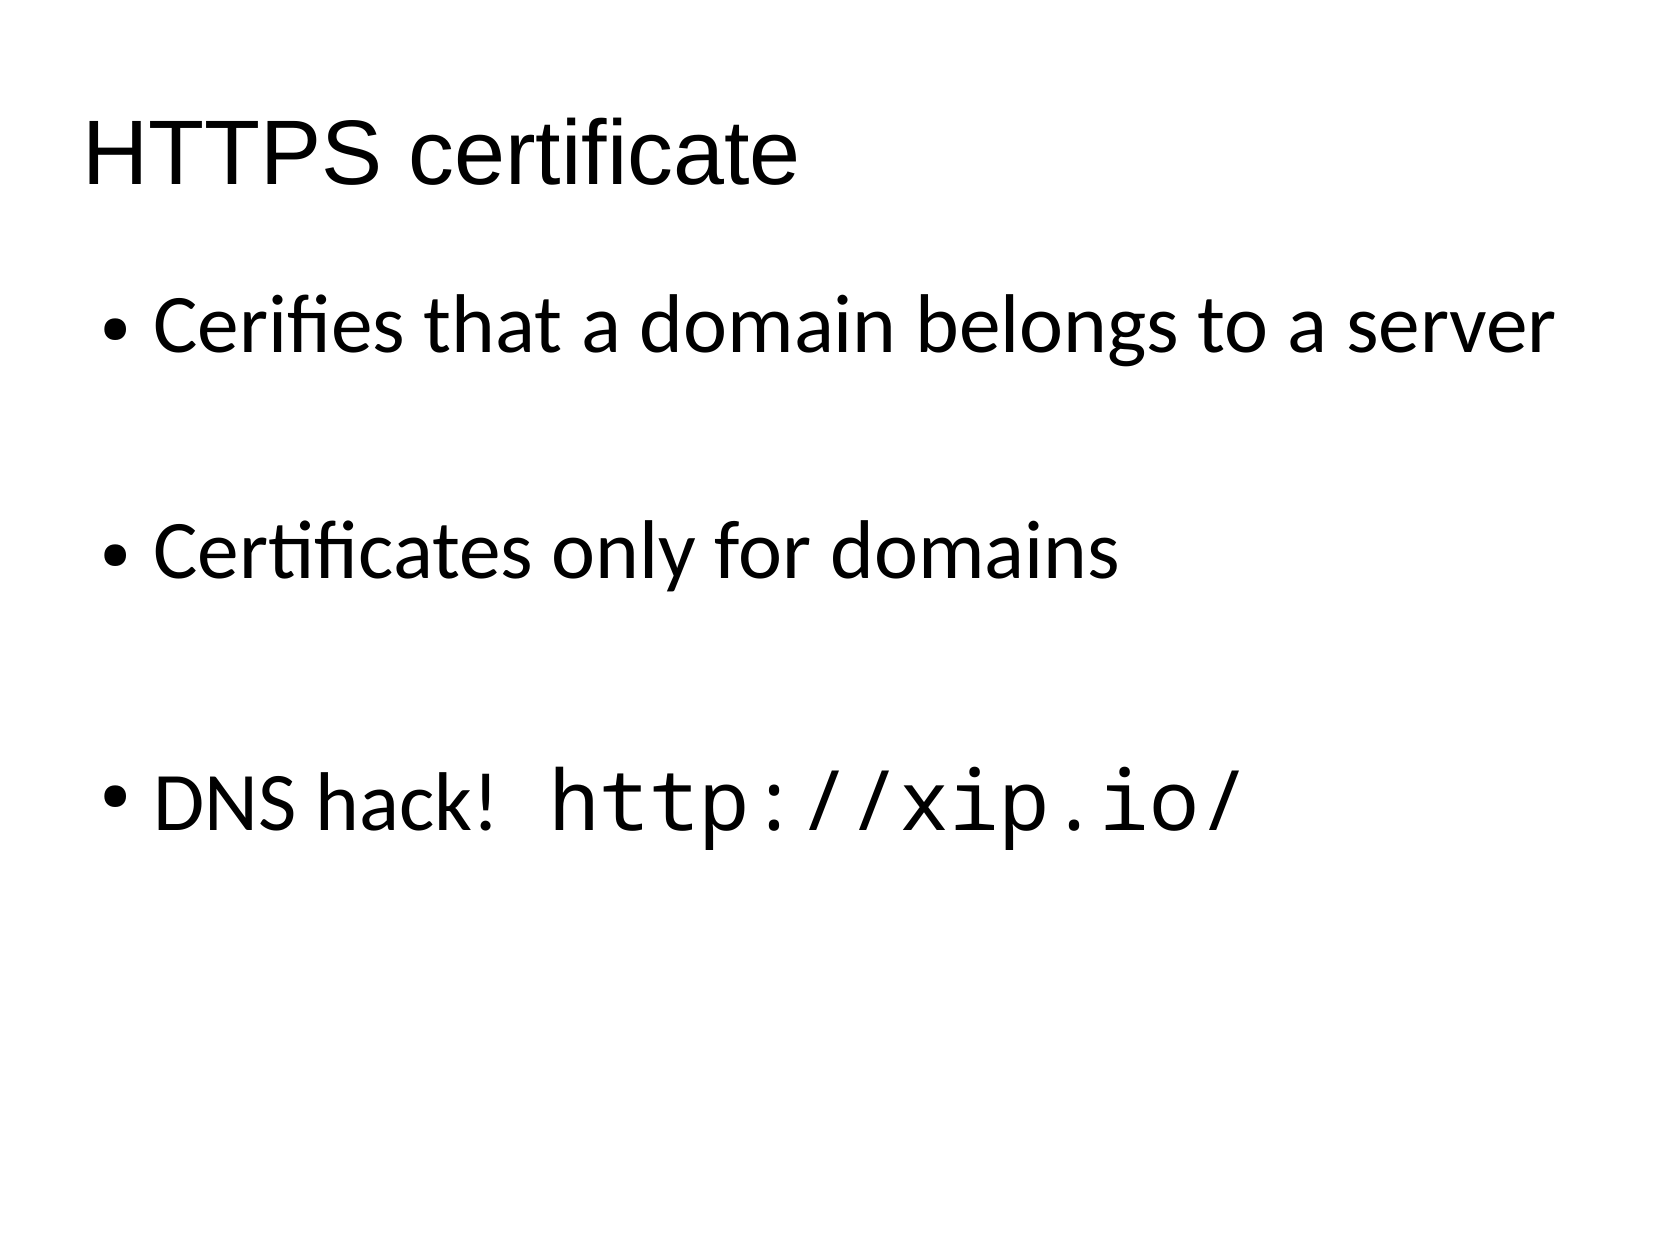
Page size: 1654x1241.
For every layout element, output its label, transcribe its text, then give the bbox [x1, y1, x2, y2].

list Cerifies that a domain belongs to a server Certificates only for domains DNS hack! http://xip.io/ [82, 290, 1571, 1010]
title HTTPS certificate [82, 49, 1571, 257]
